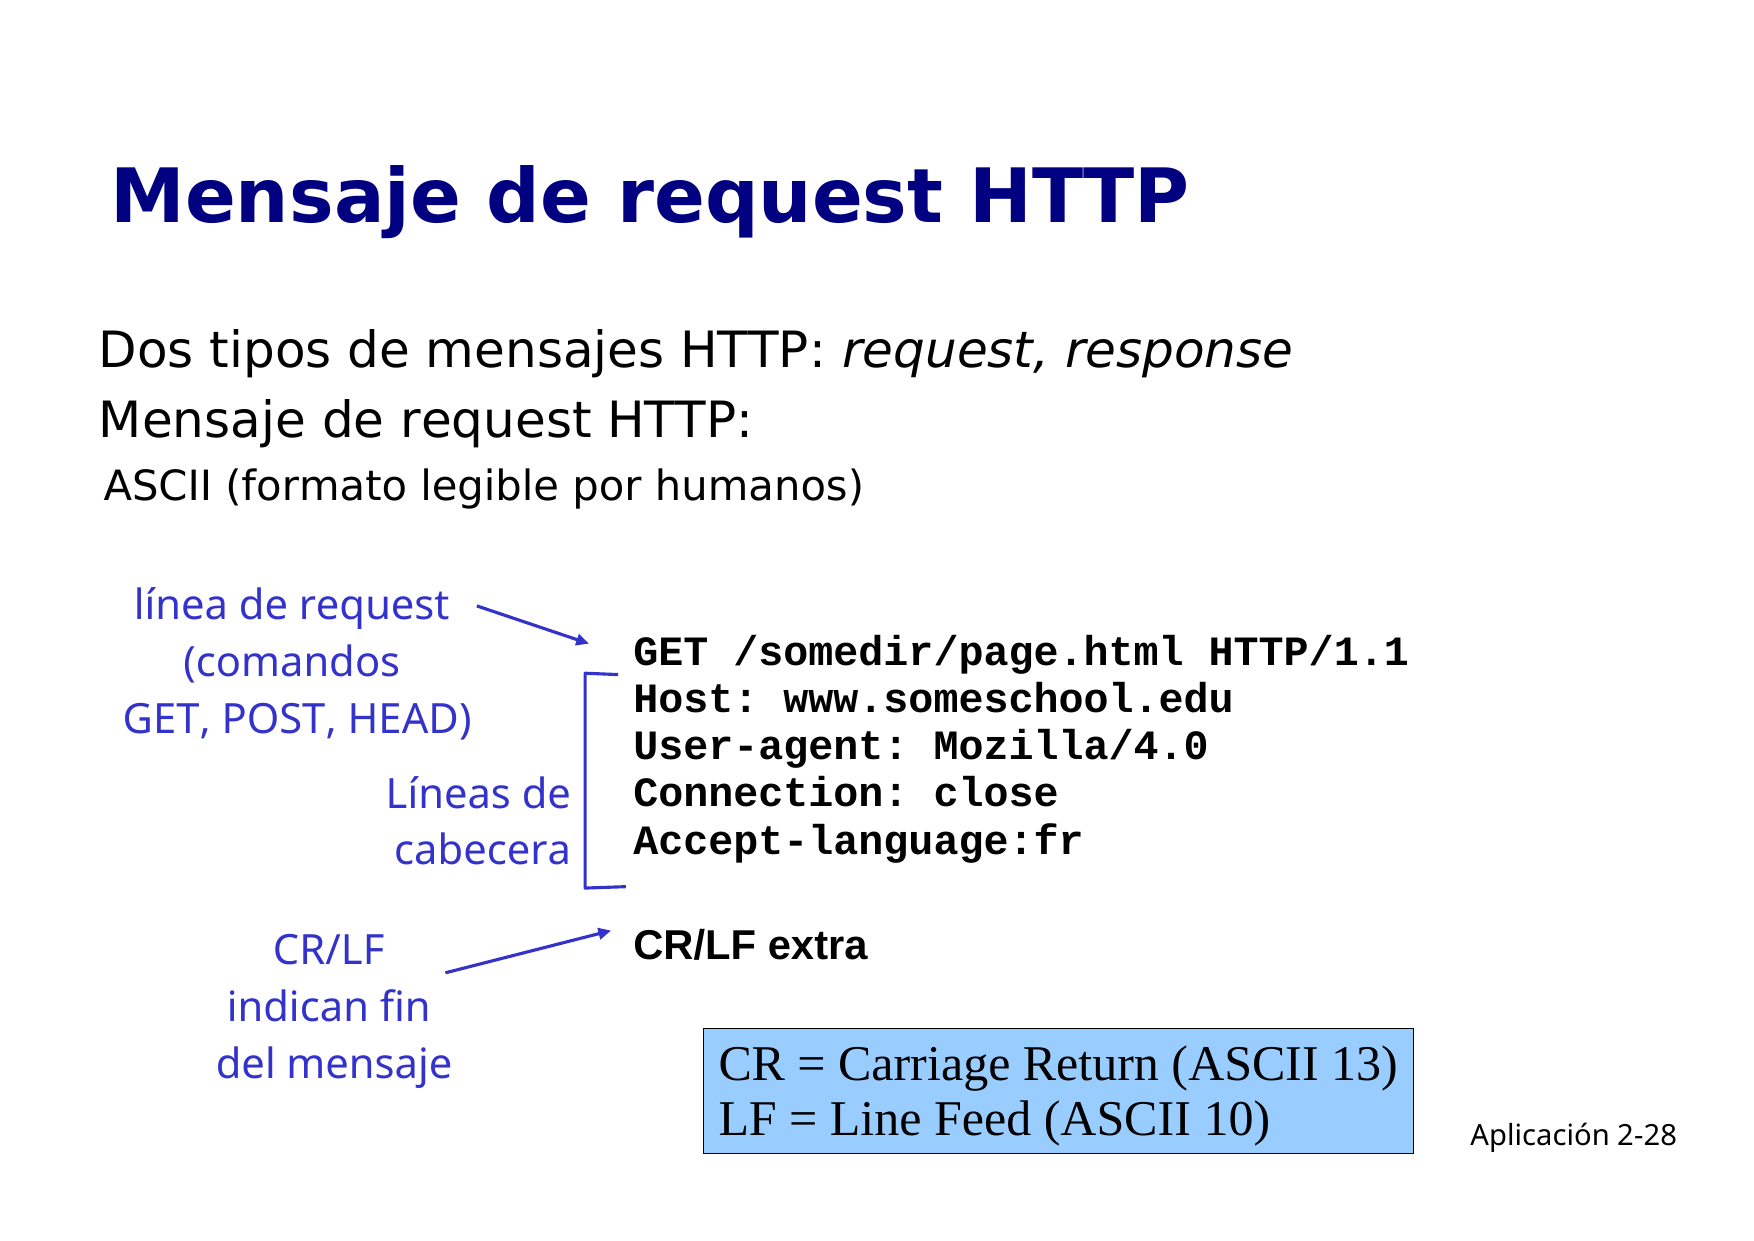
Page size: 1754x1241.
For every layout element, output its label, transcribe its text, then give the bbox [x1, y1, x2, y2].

text_box CR = Carriage Return (ASCII 13) LF = Line Feed (ASCII 10) [703, 1028, 1414, 1154]
text_box CR/LF indican fin del mensaje [200, 911, 468, 1099]
text_box línea de request (comandos GET, POST, HEAD) [107, 566, 487, 754]
text_box Líneas de cabecera [370, 755, 586, 886]
list Dos tipos de mensajes HTTP: request, response Mensaje de request HTTP: ASCII (formato legible por humanos) [95, 320, 1671, 516]
title Mensaje de request HTTP [95, 88, 1671, 305]
text_box GET /somedir/page.html HTTP/1.1 Host: www.someschool.edu User-agent: Mozilla/4.0 Connection: close Accept-language:fr CR/LF extra [618, 622, 1424, 977]
